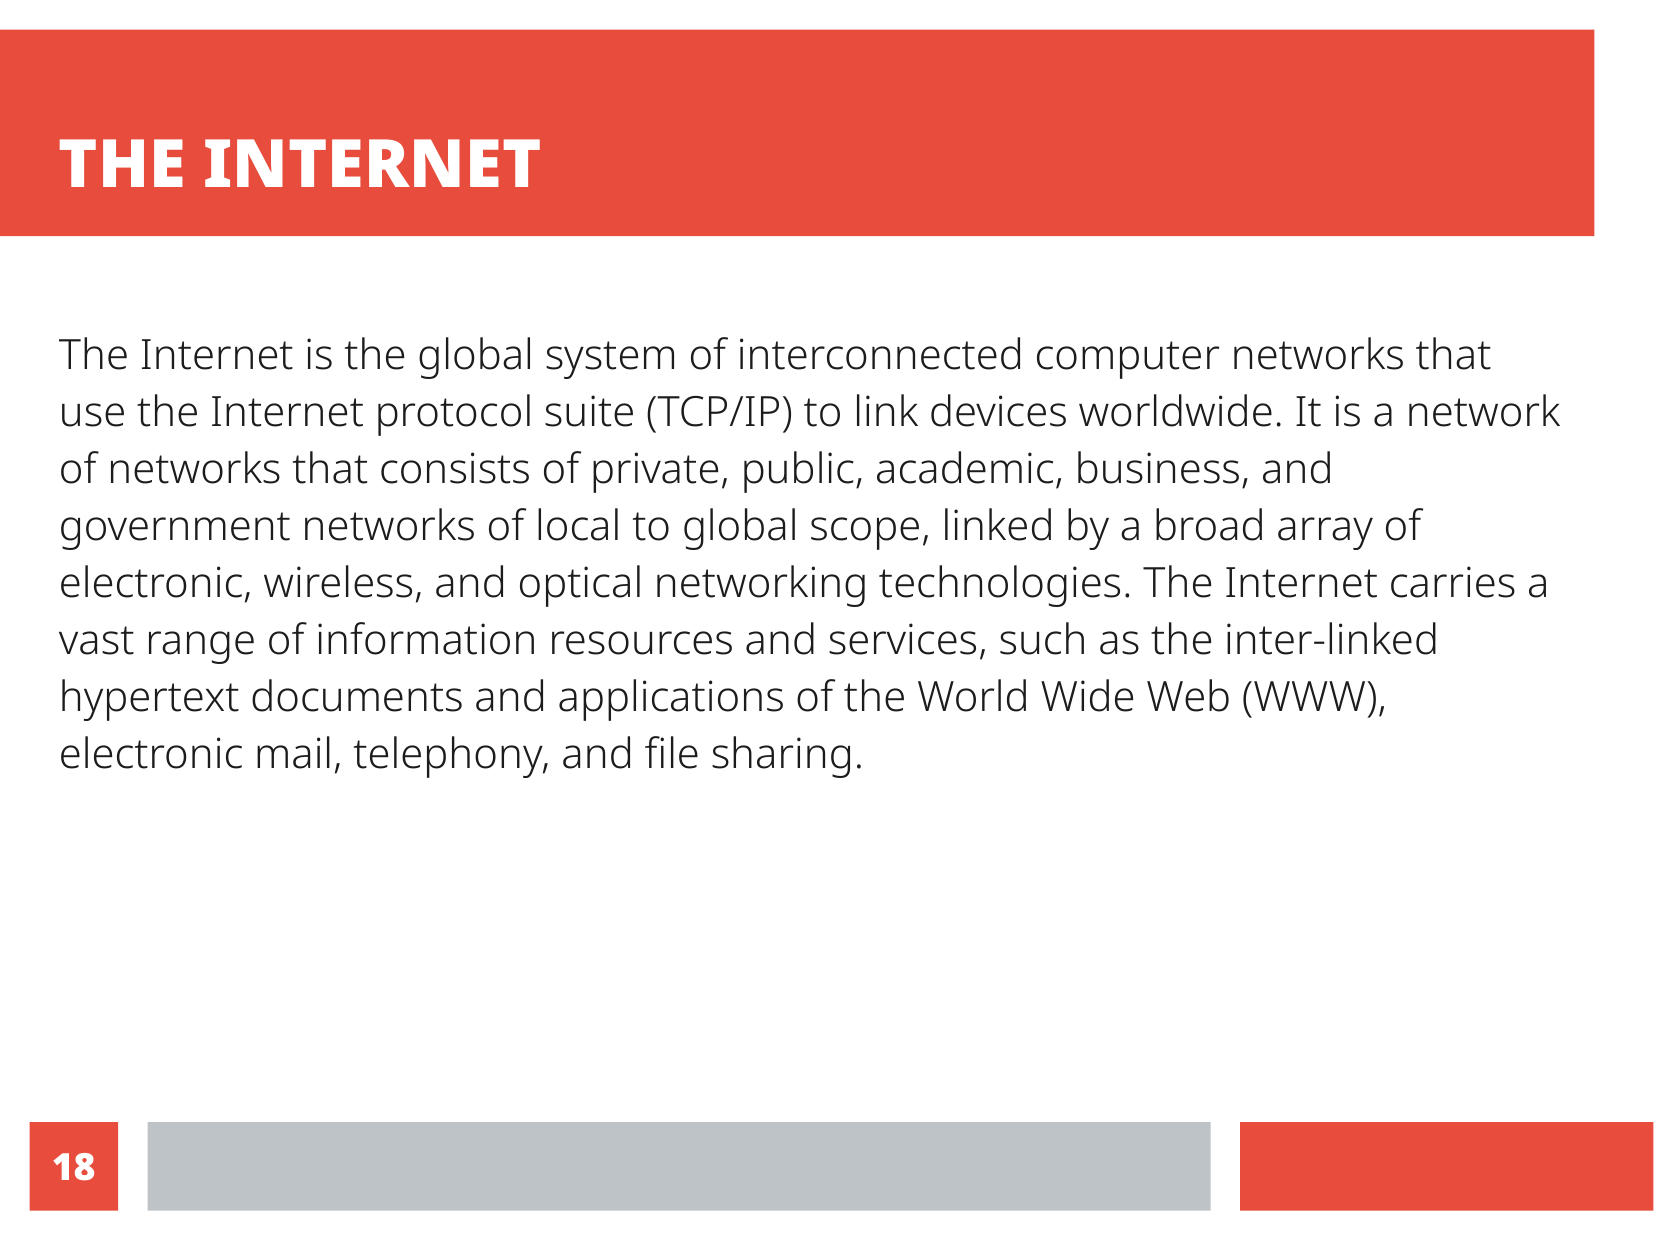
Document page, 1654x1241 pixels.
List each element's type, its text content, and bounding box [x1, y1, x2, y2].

title THE INTERNET [59, 59, 1595, 207]
subtitle The Internet is the global system of interconnected computer networks that use the Internet protocol suite (TCP/IP) to link devices worldwide. It is a network of networks that consists of private, public, academic, business, and government networks of local to global scope, linked by a broad array of electronic, wireless, and optical networking technologies. The Internet carries a vast range of information resources and services, such as the inter-linked hypertext documents and applications of the World Wide Web (WWW), electronic mail, telephony, and file sharing. [59, 324, 1565, 976]
